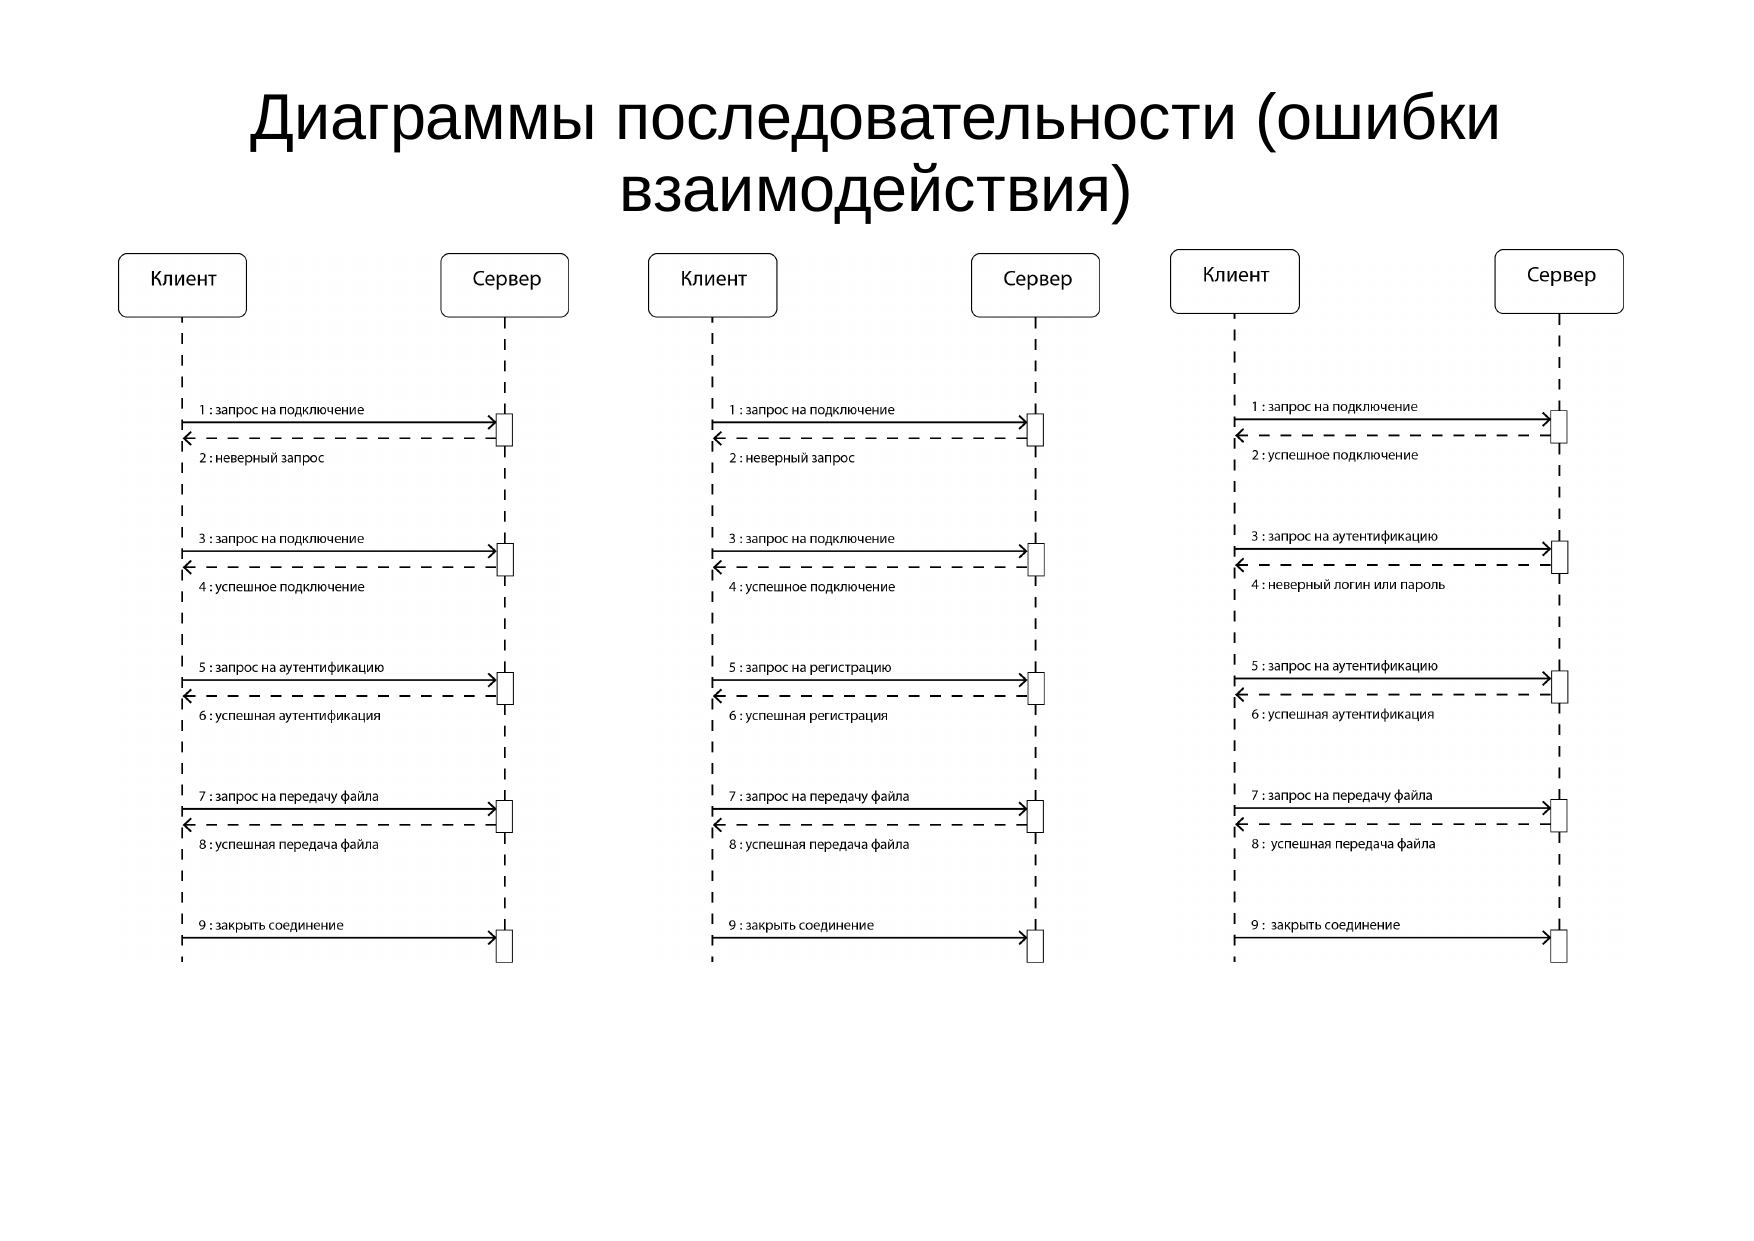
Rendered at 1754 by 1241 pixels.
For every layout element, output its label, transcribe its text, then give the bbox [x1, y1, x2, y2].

picture [648, 253, 1100, 963]
picture [118, 253, 569, 963]
picture [1170, 249, 1624, 963]
title Диаграммы последовательности (ошибки взаимодействия) [87, 49, 1667, 257]
